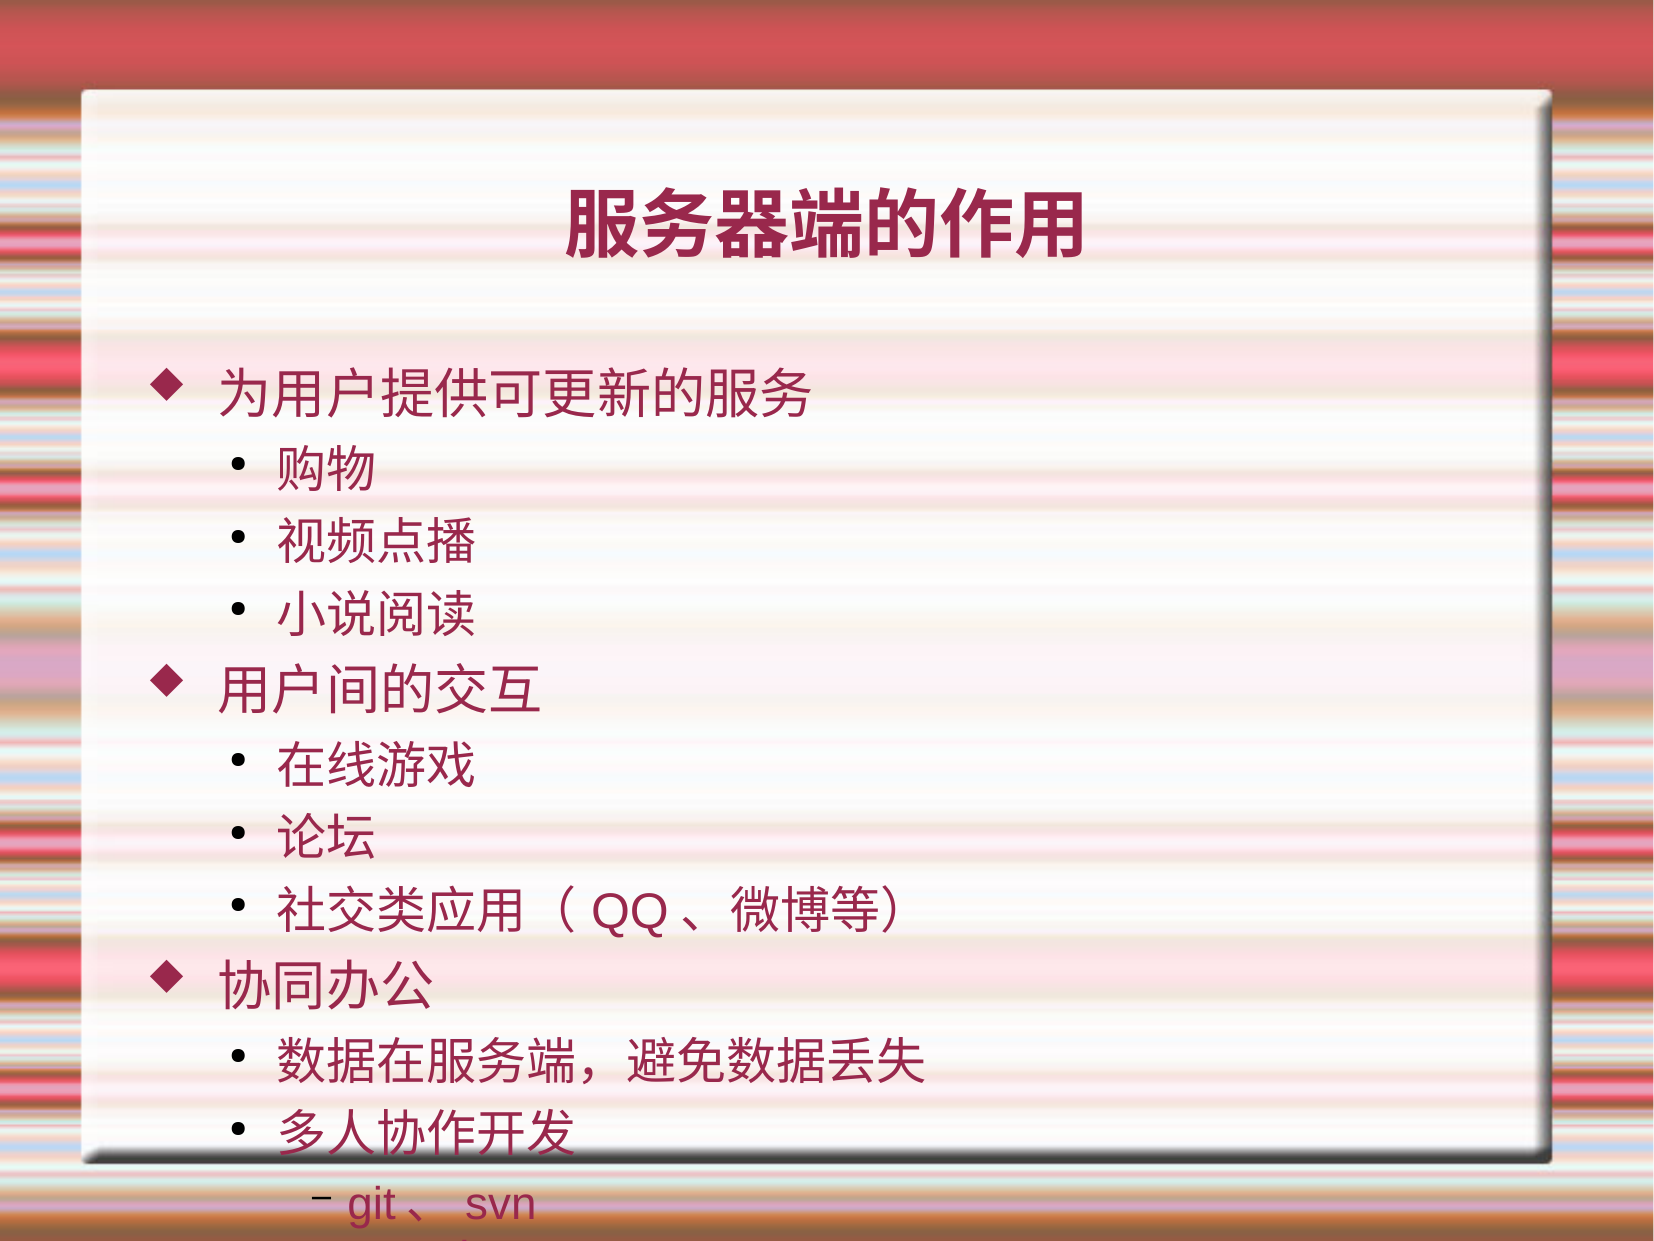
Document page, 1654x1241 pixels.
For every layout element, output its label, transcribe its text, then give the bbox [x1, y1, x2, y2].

list 为用户提供可更新的服务 购物 视频点播 小说阅读 用户间的交互 在线游戏 论坛 社交类应用（QQ、微博等） 协同办公 数据在服务端，避免数据丢失 多人协作开发 git、svn Google Doc [134, 350, 1516, 1132]
title 服务器端的作用 [121, 114, 1534, 322]
picture [0, 0, 1654, 1241]
